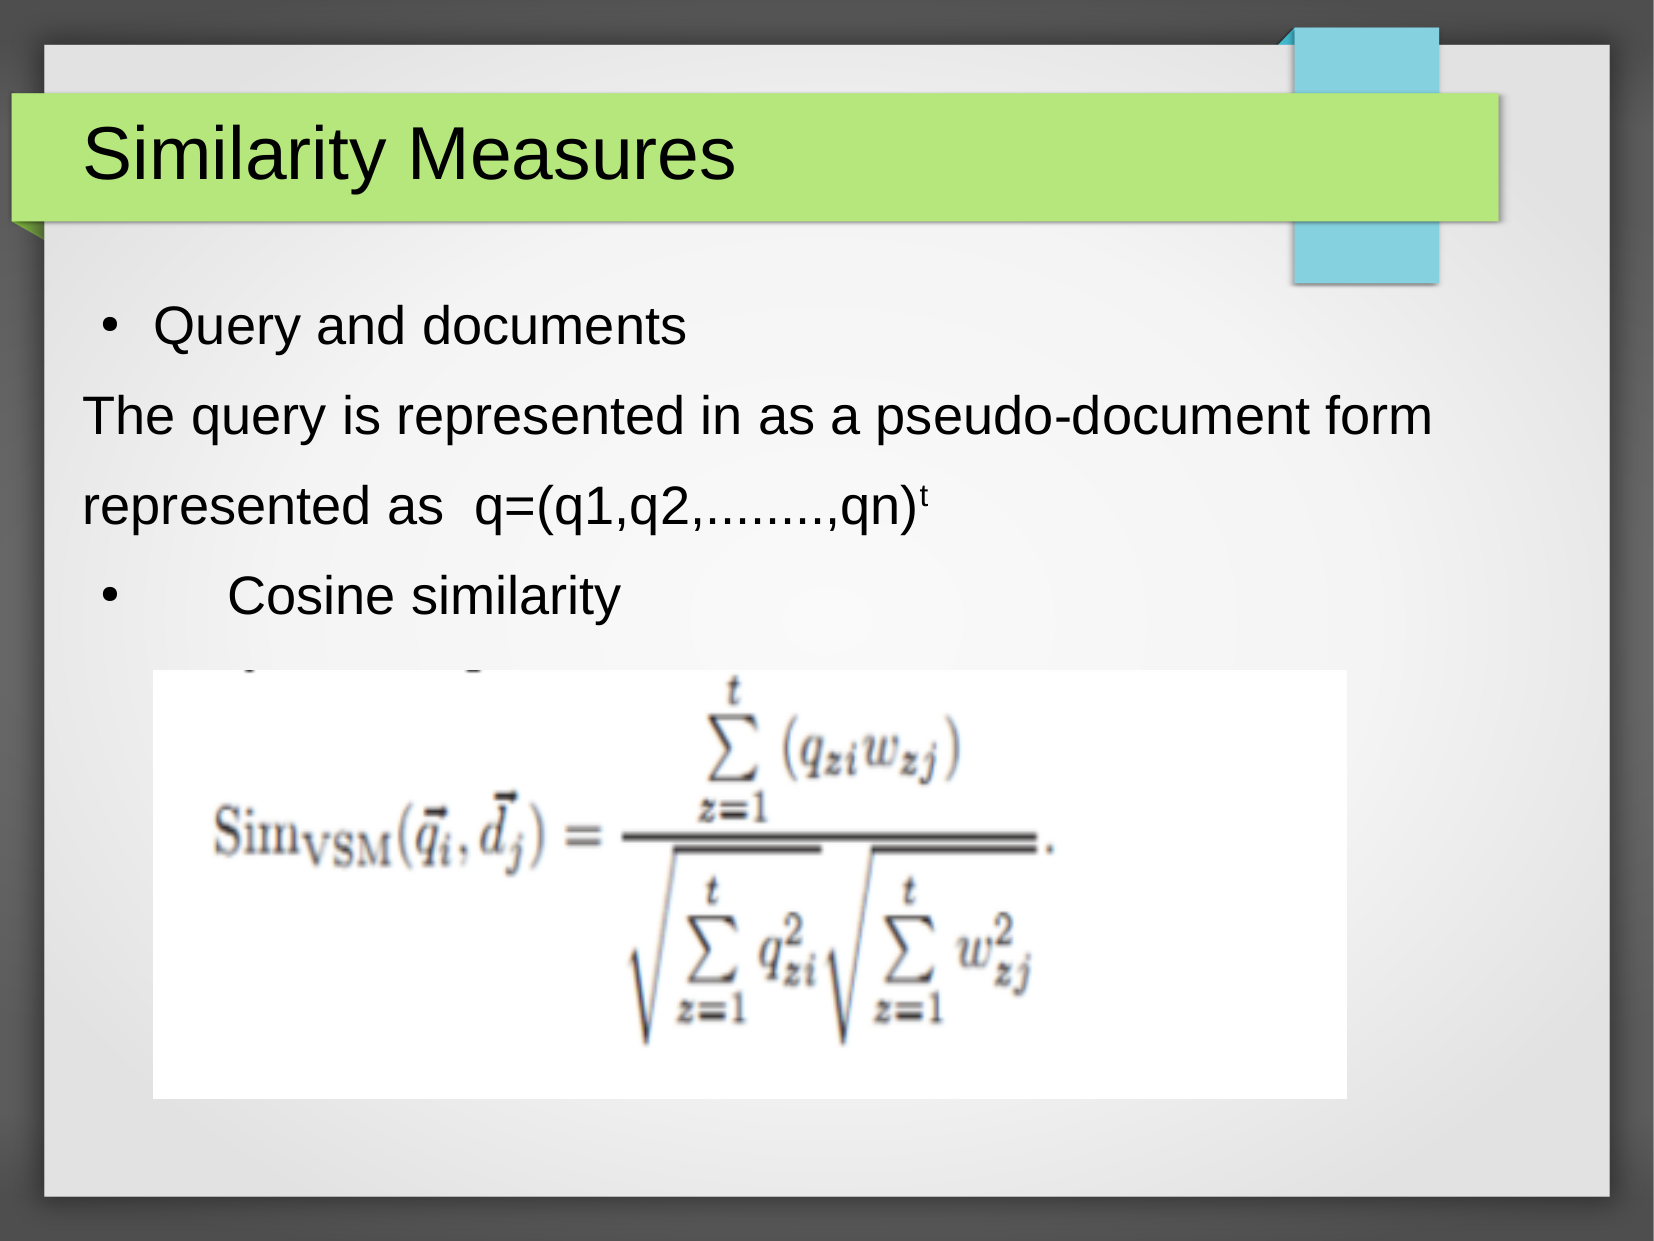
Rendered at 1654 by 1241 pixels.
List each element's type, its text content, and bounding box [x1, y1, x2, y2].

list Query and documents The query is represented in as a pseudo-document form represented as q=(q1,q2,........,qn)t Cosine similarity [82, 295, 1571, 639]
picture [0, 0, 1654, 1241]
title Similarity Measures [82, 94, 1264, 213]
